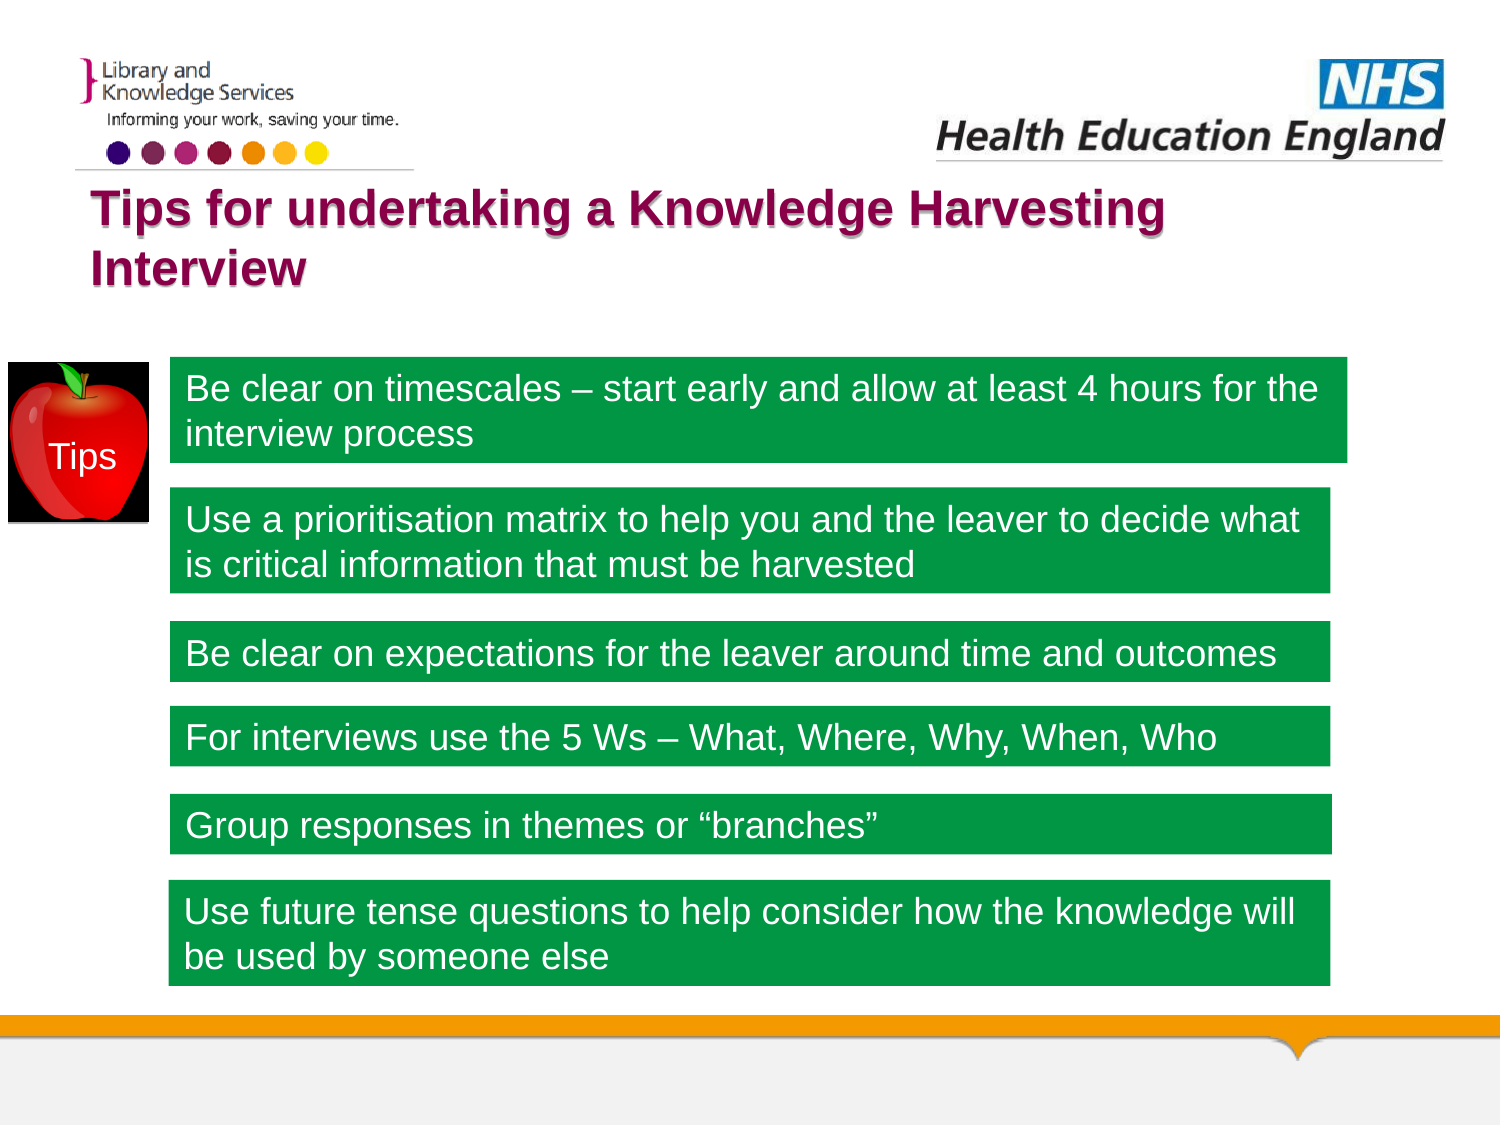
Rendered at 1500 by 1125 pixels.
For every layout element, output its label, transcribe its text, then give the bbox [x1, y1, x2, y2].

text_box Group responses in themes or “branches” [170, 793, 1332, 855]
text_box Use a prioritisation matrix to help you and the leaver to decide what is critical information that must be harvested [170, 487, 1331, 594]
picture [8, 362, 149, 522]
title Tips for undertaking a Knowledge Harvesting Interview [78, 199, 1354, 312]
text_box Be clear on timescales – start early and allow at least 4 hours for the interview process [170, 356, 1348, 463]
text_box Tips [32, 424, 150, 485]
text_box Use future tense questions to help consider how the knowledge will be used by someone else [168, 879, 1331, 986]
text_box For interviews use the 5 Ws – What, Where, Why, When, Who [170, 705, 1331, 767]
text_box Be clear on expectations for the leaver around time and outcomes [170, 621, 1331, 682]
picture [75, 54, 416, 169]
